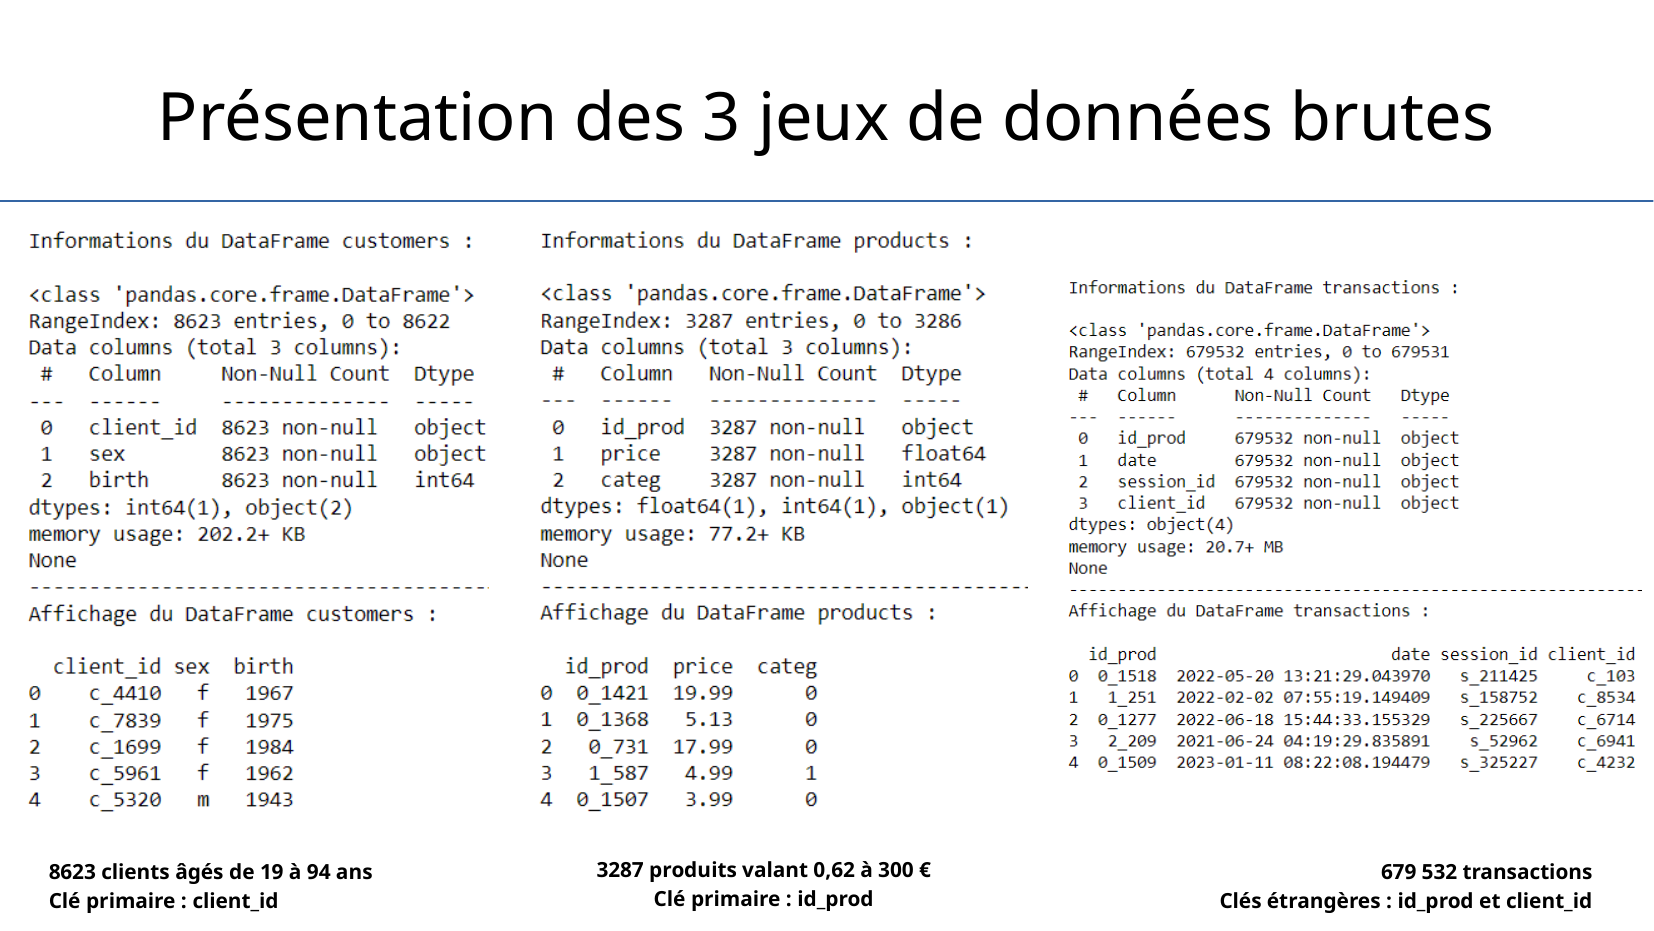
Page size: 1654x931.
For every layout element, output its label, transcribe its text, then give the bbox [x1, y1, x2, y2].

picture [23, 223, 489, 839]
text_box 8623 clients âgés de 19 à 94 ans Clé primaire : client_id [34, 850, 358, 907]
picture [1066, 271, 1642, 782]
title Présentation des 3 jeux de données brutes [82, 37, 1571, 193]
picture [531, 224, 1028, 840]
text_box 3287 produits valant 0,62 à 300 € Clé primaire : id_prod [581, 848, 917, 905]
text_box 679 532 transactions Clés étrangères : id_prod et client_id [1204, 850, 1571, 907]
